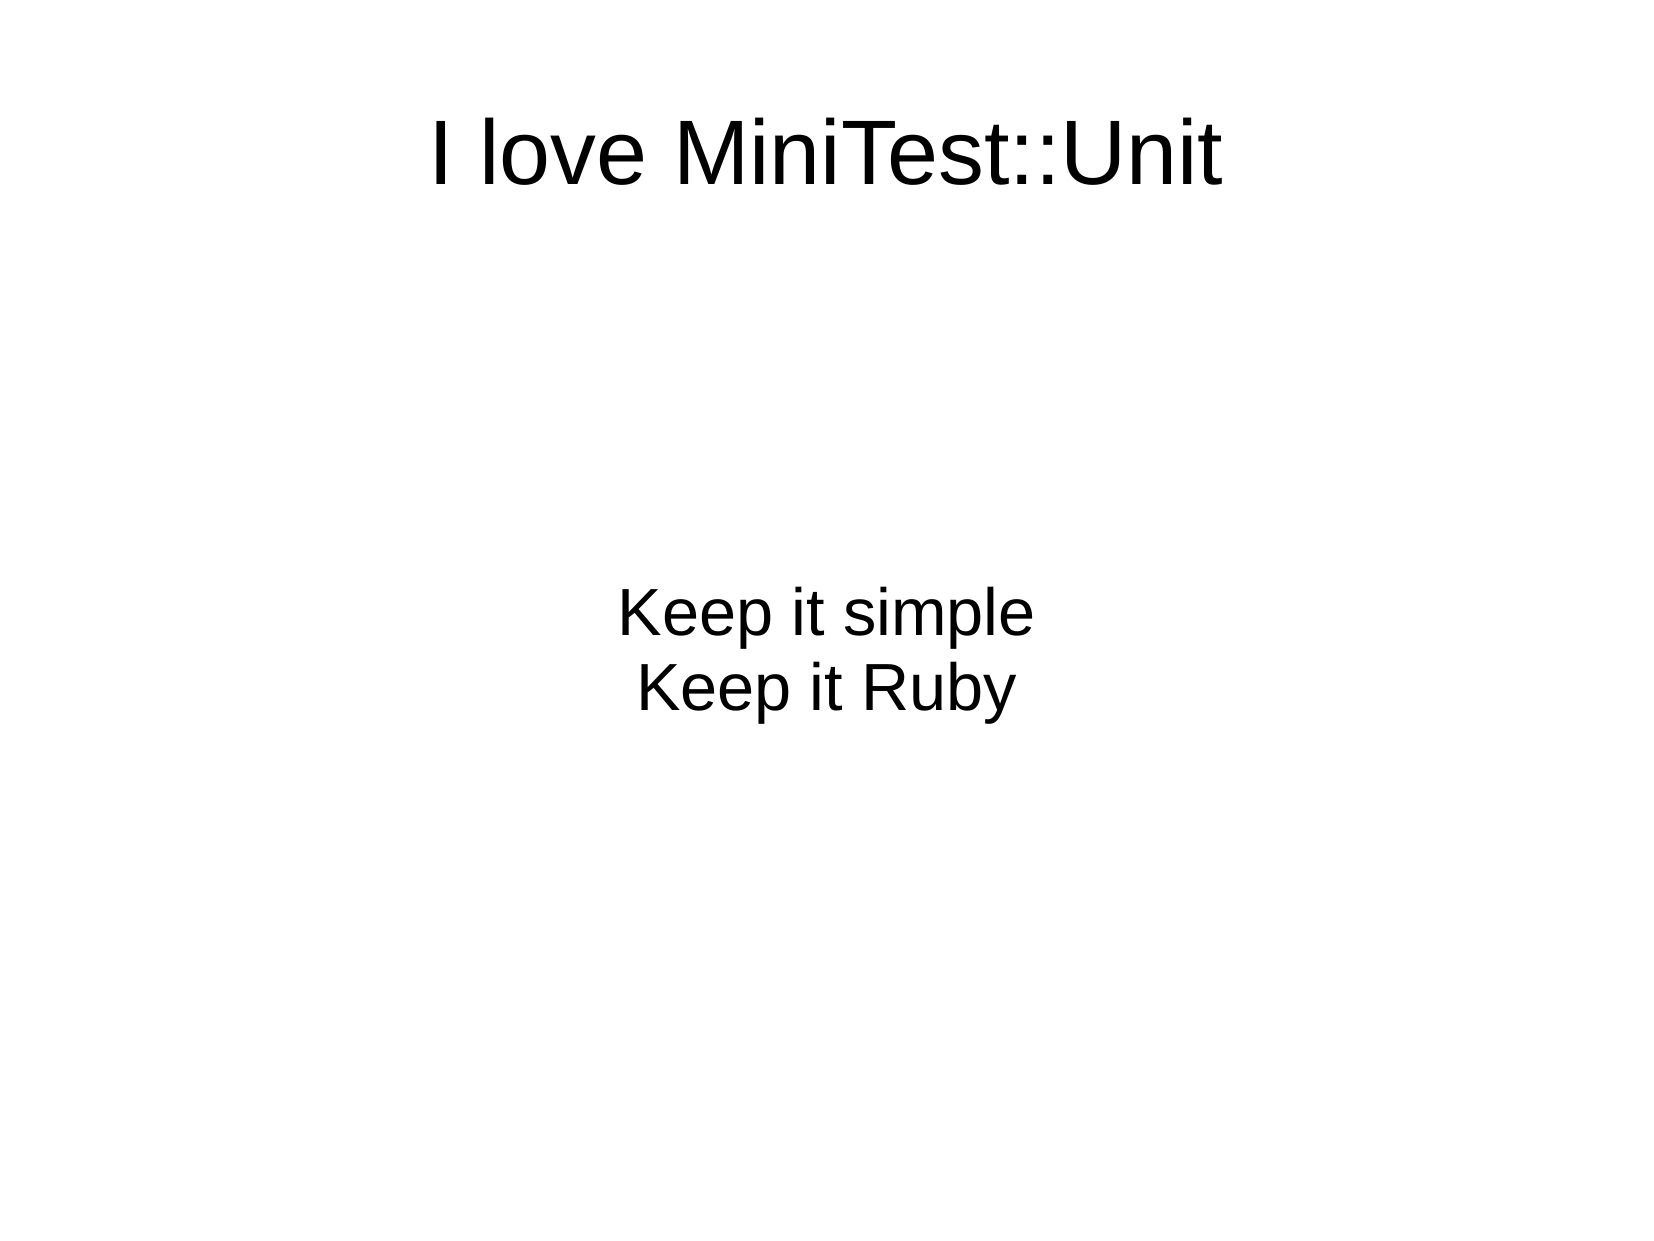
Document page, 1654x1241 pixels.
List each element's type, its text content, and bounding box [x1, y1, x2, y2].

title I love MiniTest::Unit [82, 49, 1571, 257]
subtitle Keep it simple Keep it Ruby [82, 290, 1571, 1010]
